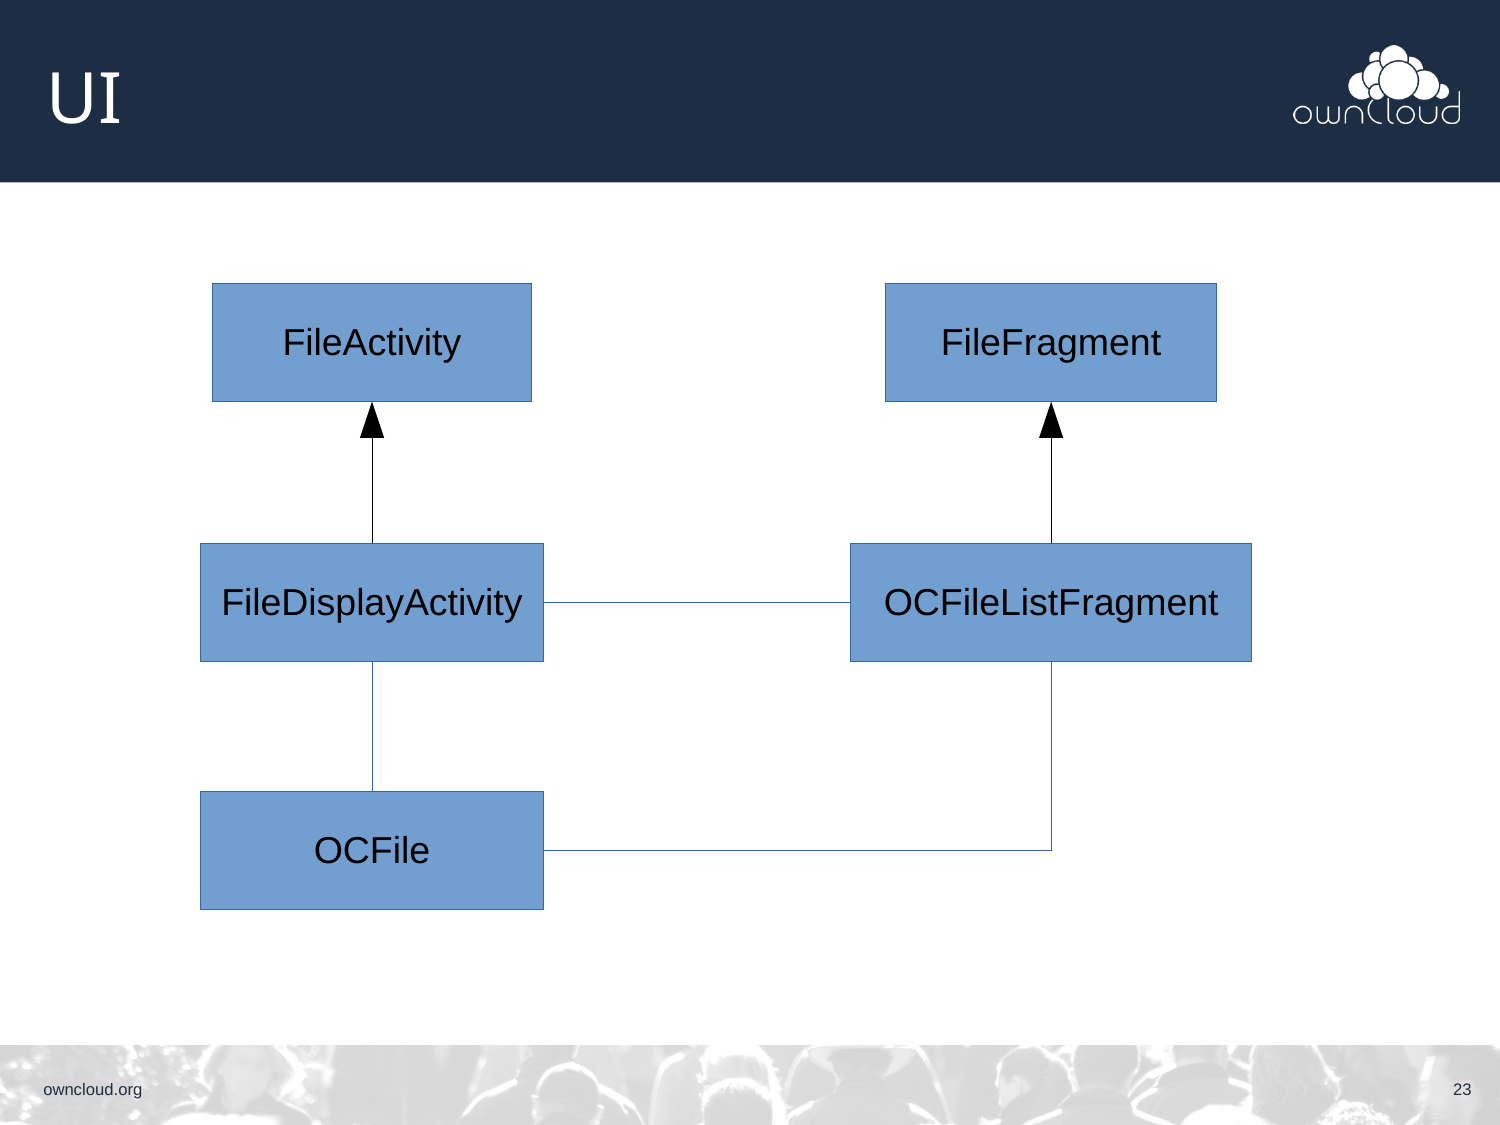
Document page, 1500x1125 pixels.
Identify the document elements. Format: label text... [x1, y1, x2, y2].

picture [0, 1045, 1500, 1125]
text_box FileActivity [212, 283, 532, 402]
text_box FileDisplayActivity [200, 543, 544, 662]
text_box FileFragment [885, 283, 1217, 402]
text_box OCFile [200, 791, 544, 910]
title UI [46, 5, 1258, 187]
picture [1293, 45, 1460, 124]
text_box OCFileListFragment [850, 543, 1252, 662]
